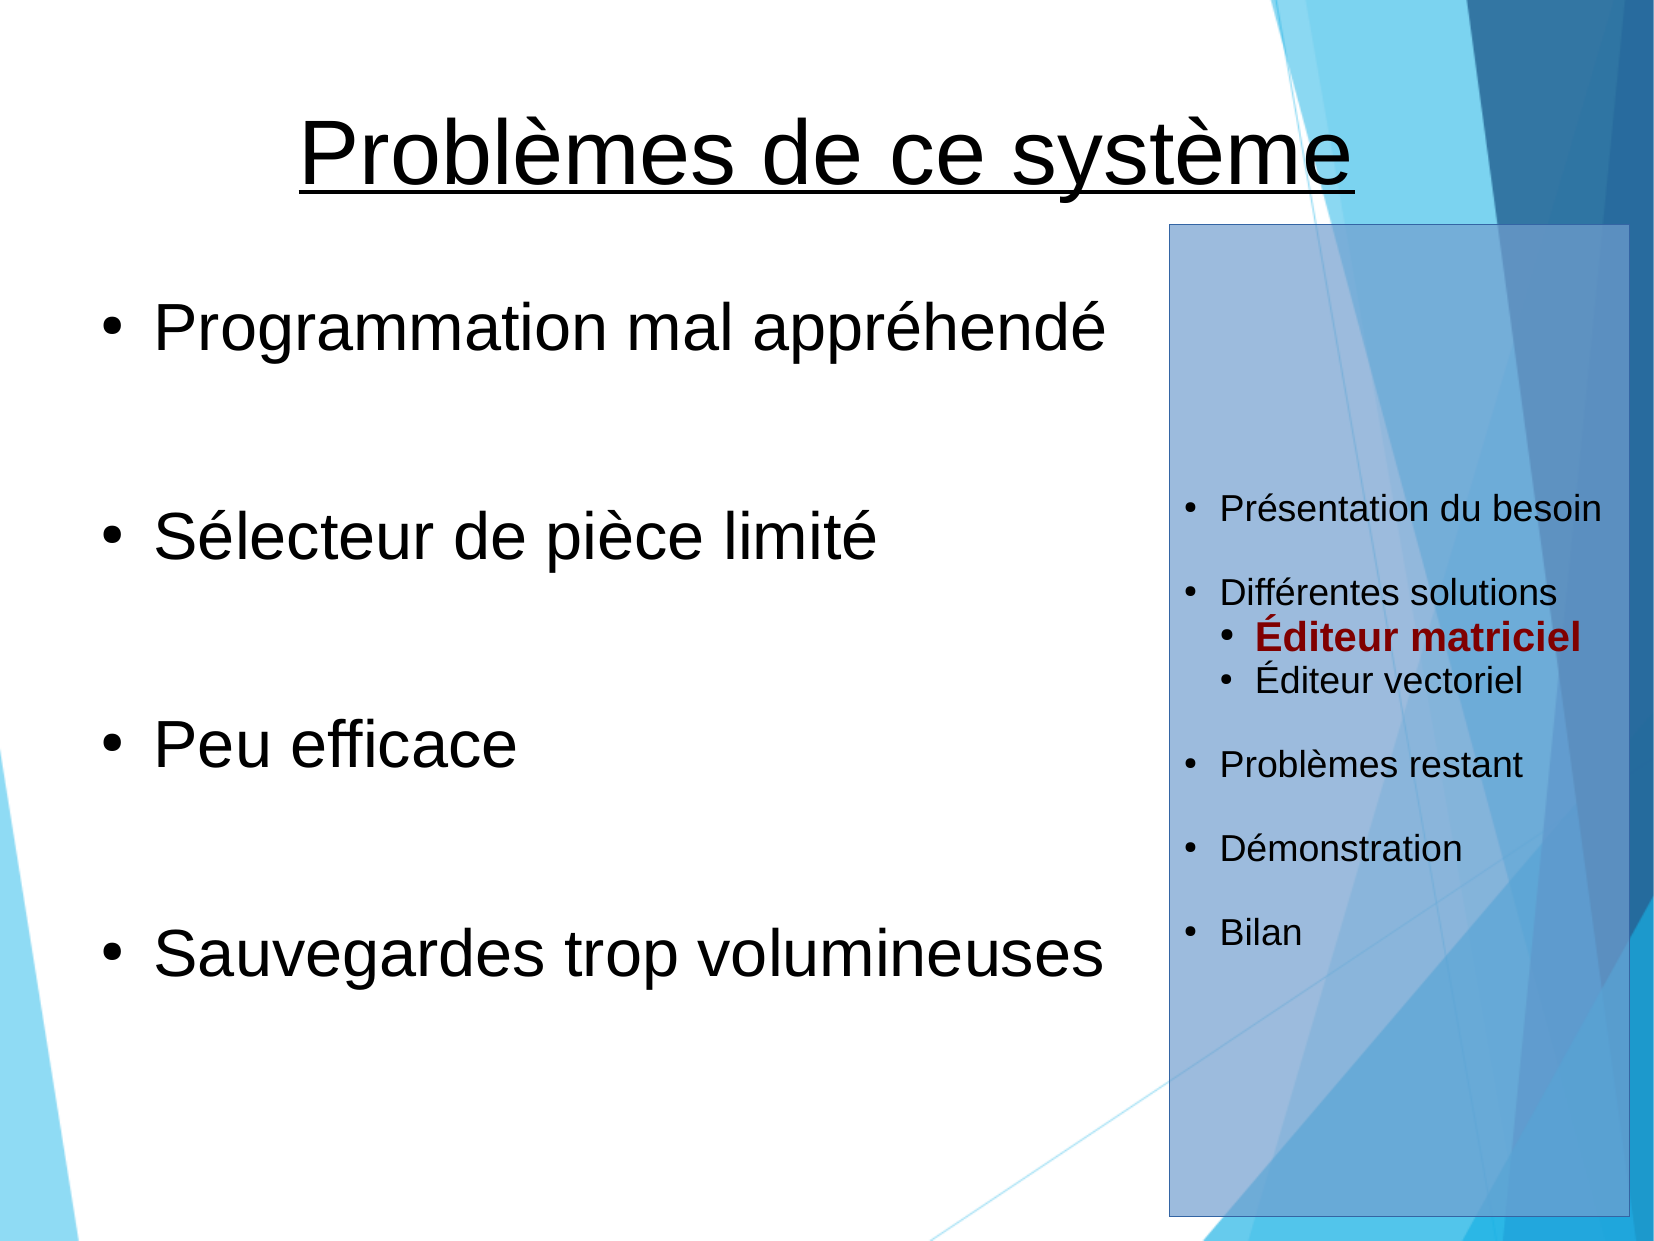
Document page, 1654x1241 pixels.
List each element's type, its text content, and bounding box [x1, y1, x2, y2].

picture [0, 0, 1654, 1241]
list Programmation mal appréhendé Sélecteur de pièce limité Peu efficace Sauvegardes trop volumineuses [82, 290, 1169, 1010]
text_box Présentation du besoin Différentes solutions Éditeur matriciel Éditeur vectoriel Problèmes restant Démonstration Bilan [1169, 224, 1630, 1217]
title Problèmes de ce système [82, 49, 1571, 257]
